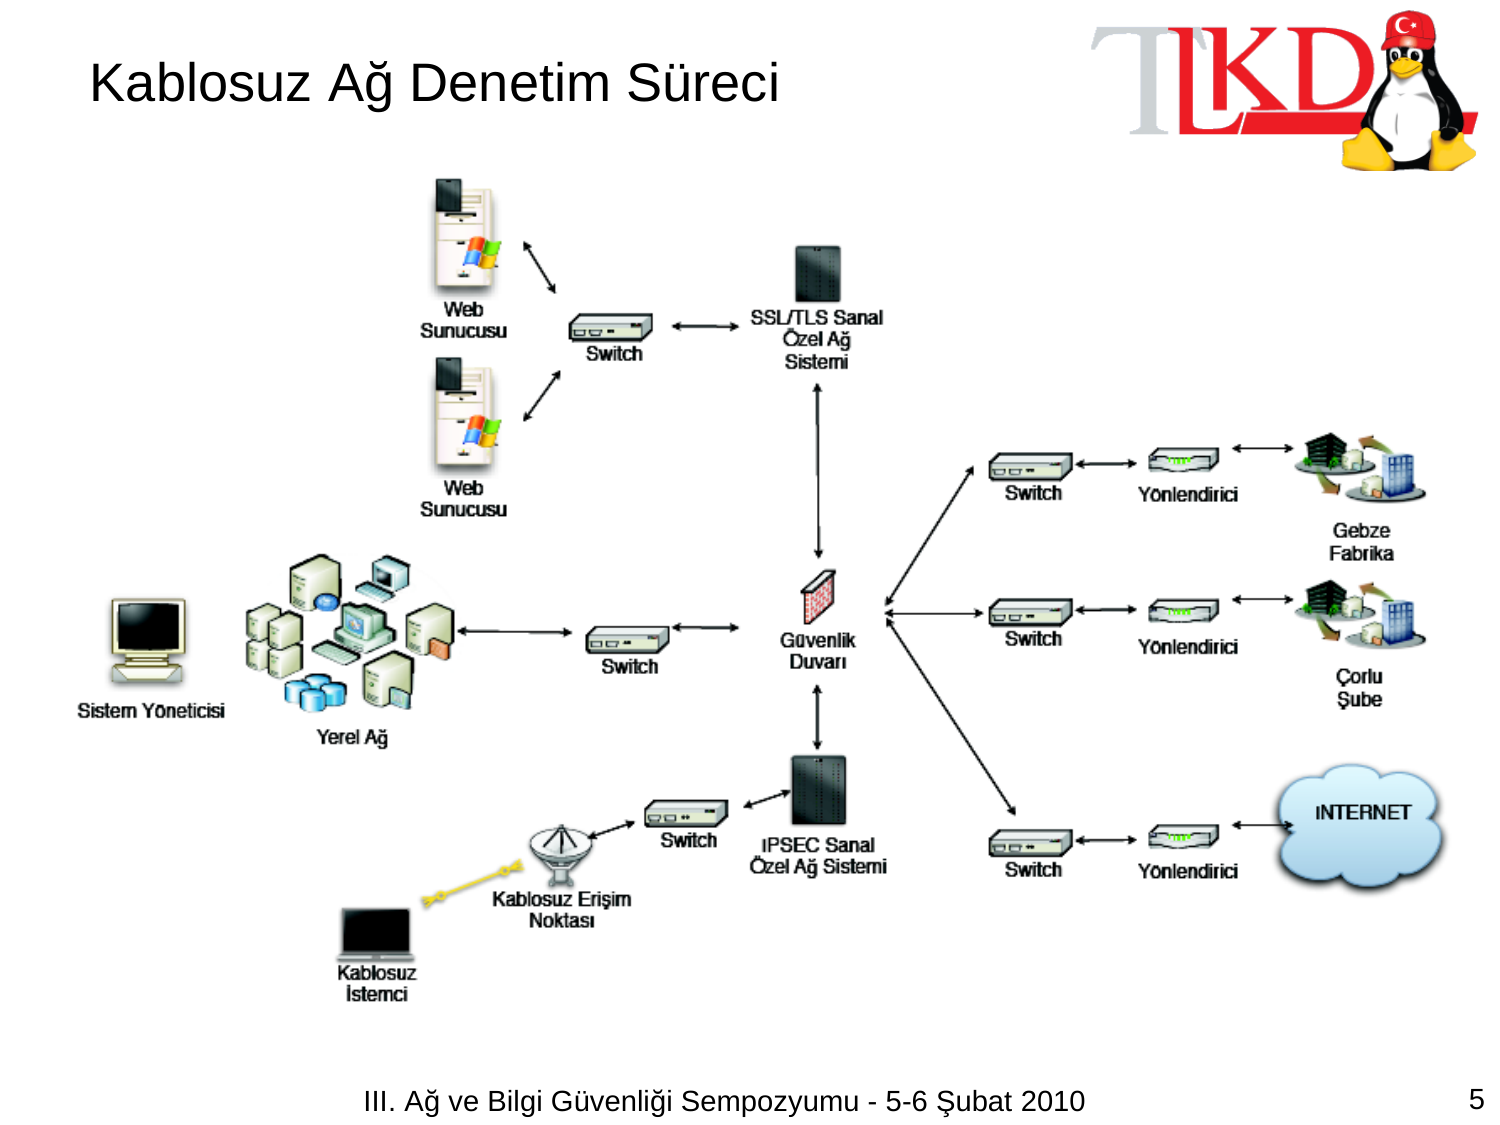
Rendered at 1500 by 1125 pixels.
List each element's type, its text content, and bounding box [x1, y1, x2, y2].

picture [75, 0, 1491, 1013]
title Kablosuz Ağ Denetim Süreci [75, 45, 1070, 151]
